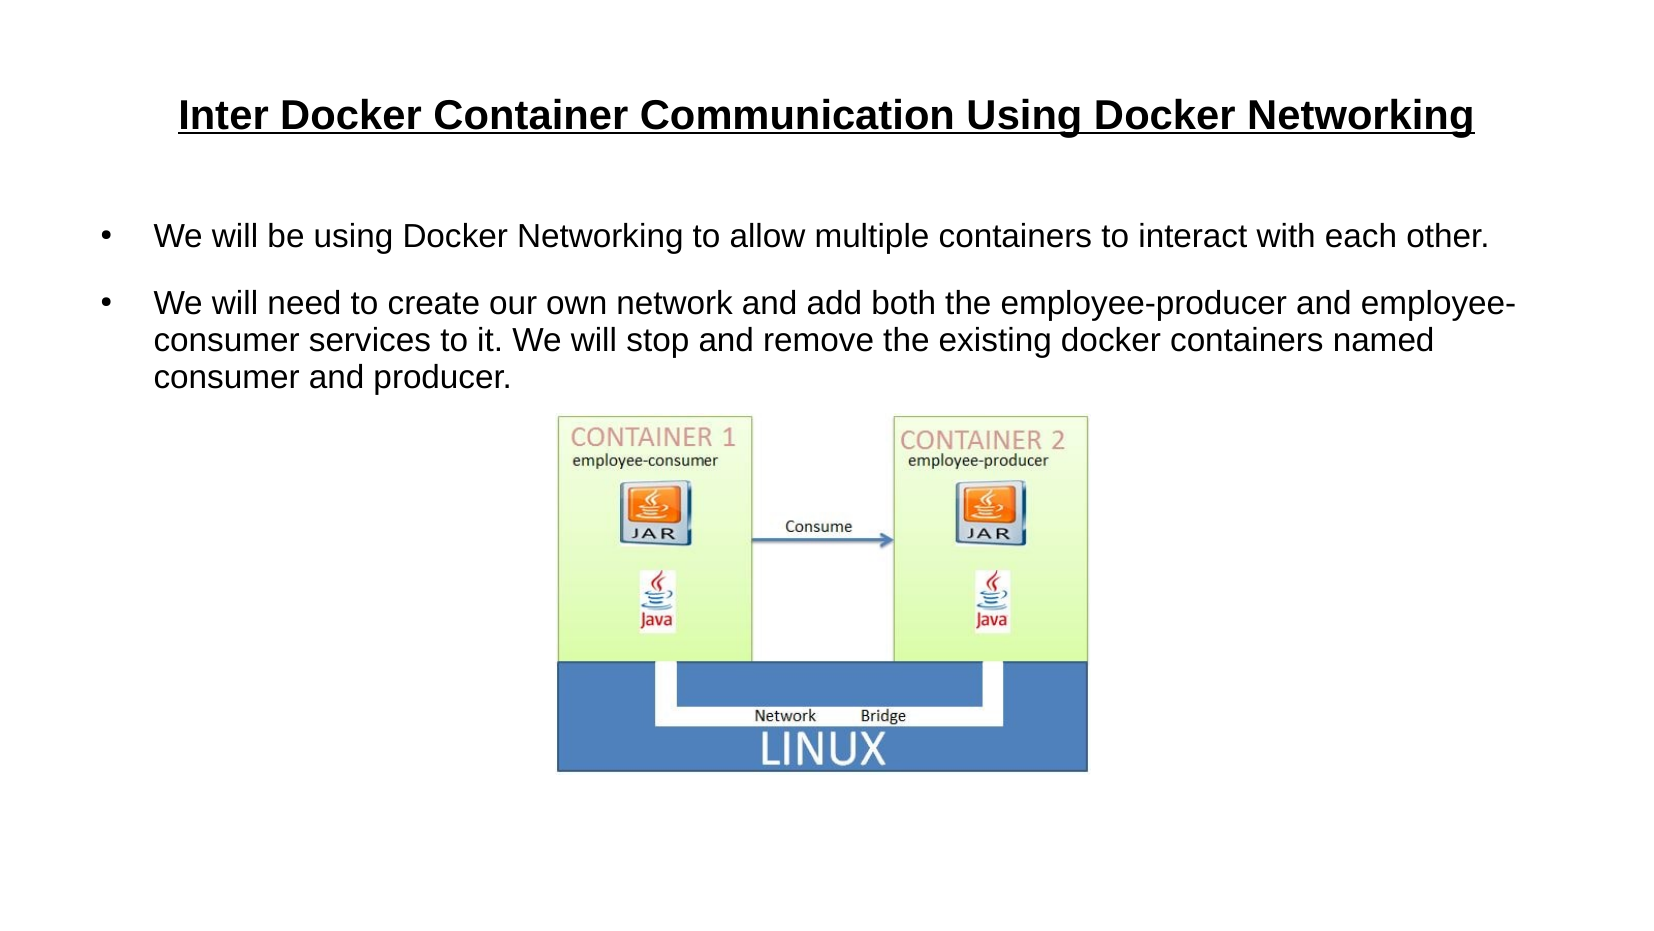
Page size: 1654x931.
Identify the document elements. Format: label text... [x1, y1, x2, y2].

list We will be using Docker Networking to allow multiple containers to interact with each other. We will need to create our own network and add both the employee-producer and employee-consumer services to it. We will stop and remove the existing docker containers named consumer and producer. [82, 217, 1571, 758]
title Inter Docker Container Communication Using Docker Networking [82, 37, 1571, 193]
picture [555, 413, 1091, 775]
